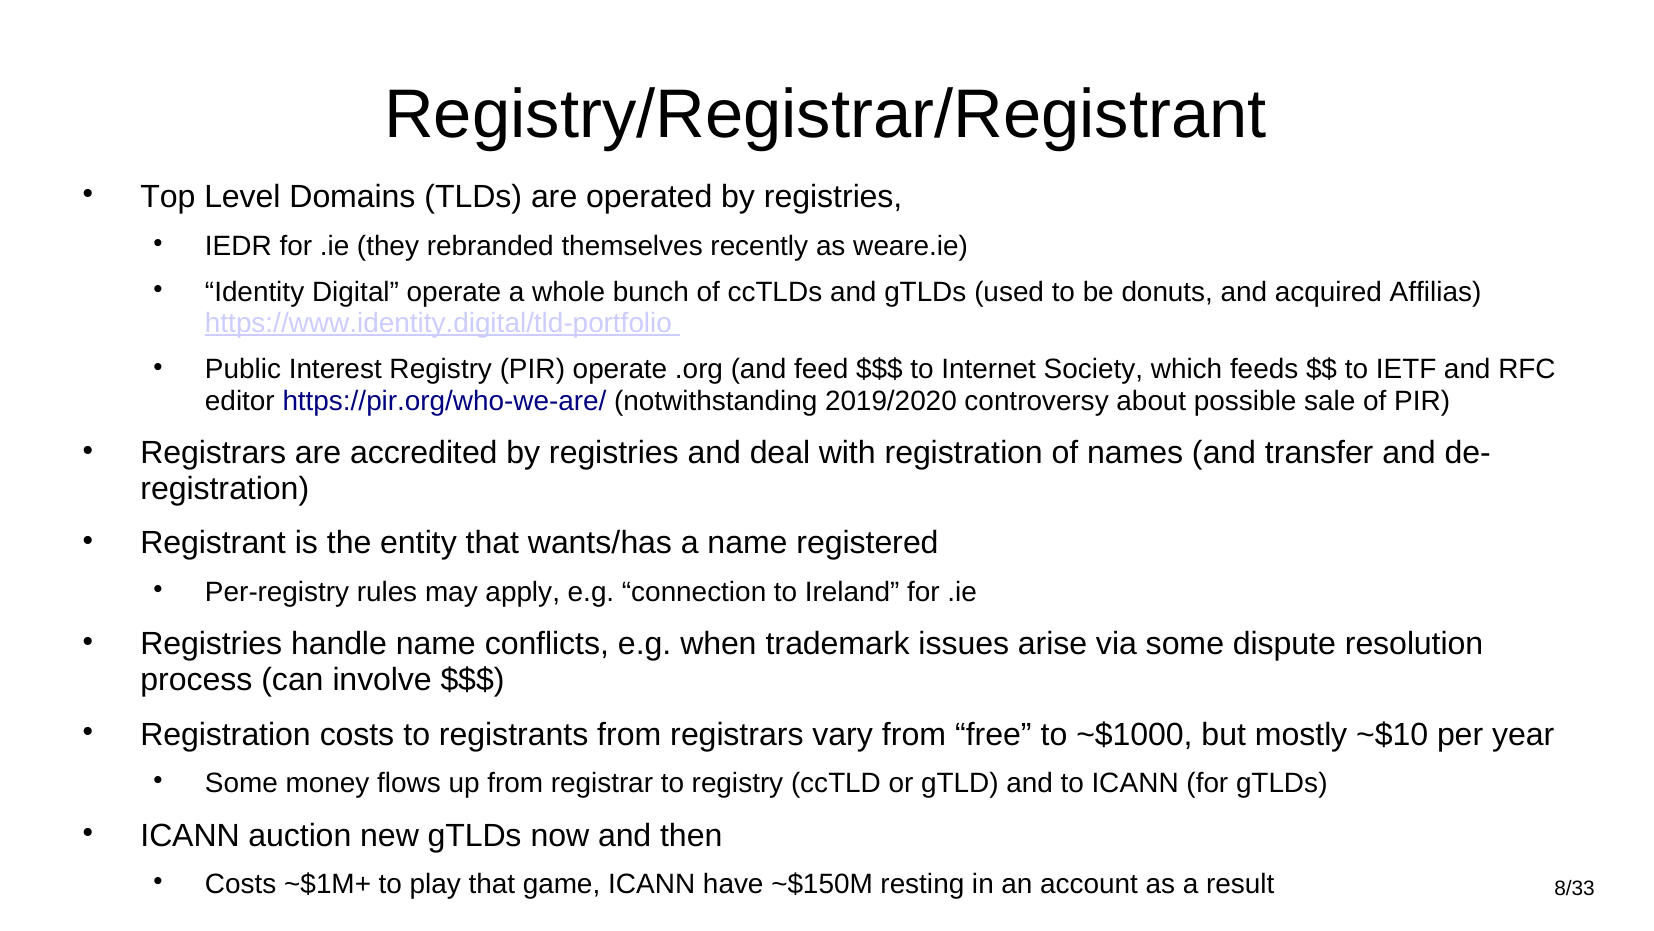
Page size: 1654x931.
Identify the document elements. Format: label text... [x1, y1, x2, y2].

title Registry/Registrar/Registrant [82, 37, 1570, 174]
list Top Level Domains (TLDs) are operated by registries, IEDR for .ie (they rebranded themselves recently as weare.ie) “Identity Digital” operate a whole bunch of ccTLDs and gTLDs (used to be donuts, and acquired Affilias) https://www.identity.digital/tld-portfolio Public Interest Registry (PIR) operate .org (and feed $$$ to Internet Society, which feeds $$ to IETF and RFC editor https://pir.org/who-we-are/ (notwithstanding 2019/2020 controversy about possible sale of PIR) Registrars are accredited by registries and deal with registration of names (and transfer and de-registration) Registrant is the entity that wants/has a name registered Per-registry rules may apply, e.g. “connection to Ireland” for .ie Registries handle name conflicts, e.g. when trademark issues arise via some dispute resolution process (can involve $$$) Registration costs to registrants from registrars vary from “free” to ~$1000, but mostly ~$10 per year Some money flows up from registrar to registry (ccTLD or gTLD) and to ICANN (for gTLDs) ICANN auction new gTLDs now and then Costs ~$1M+ to play that game, ICANN have ~$150M resting in an account as a result [82, 174, 1570, 916]
